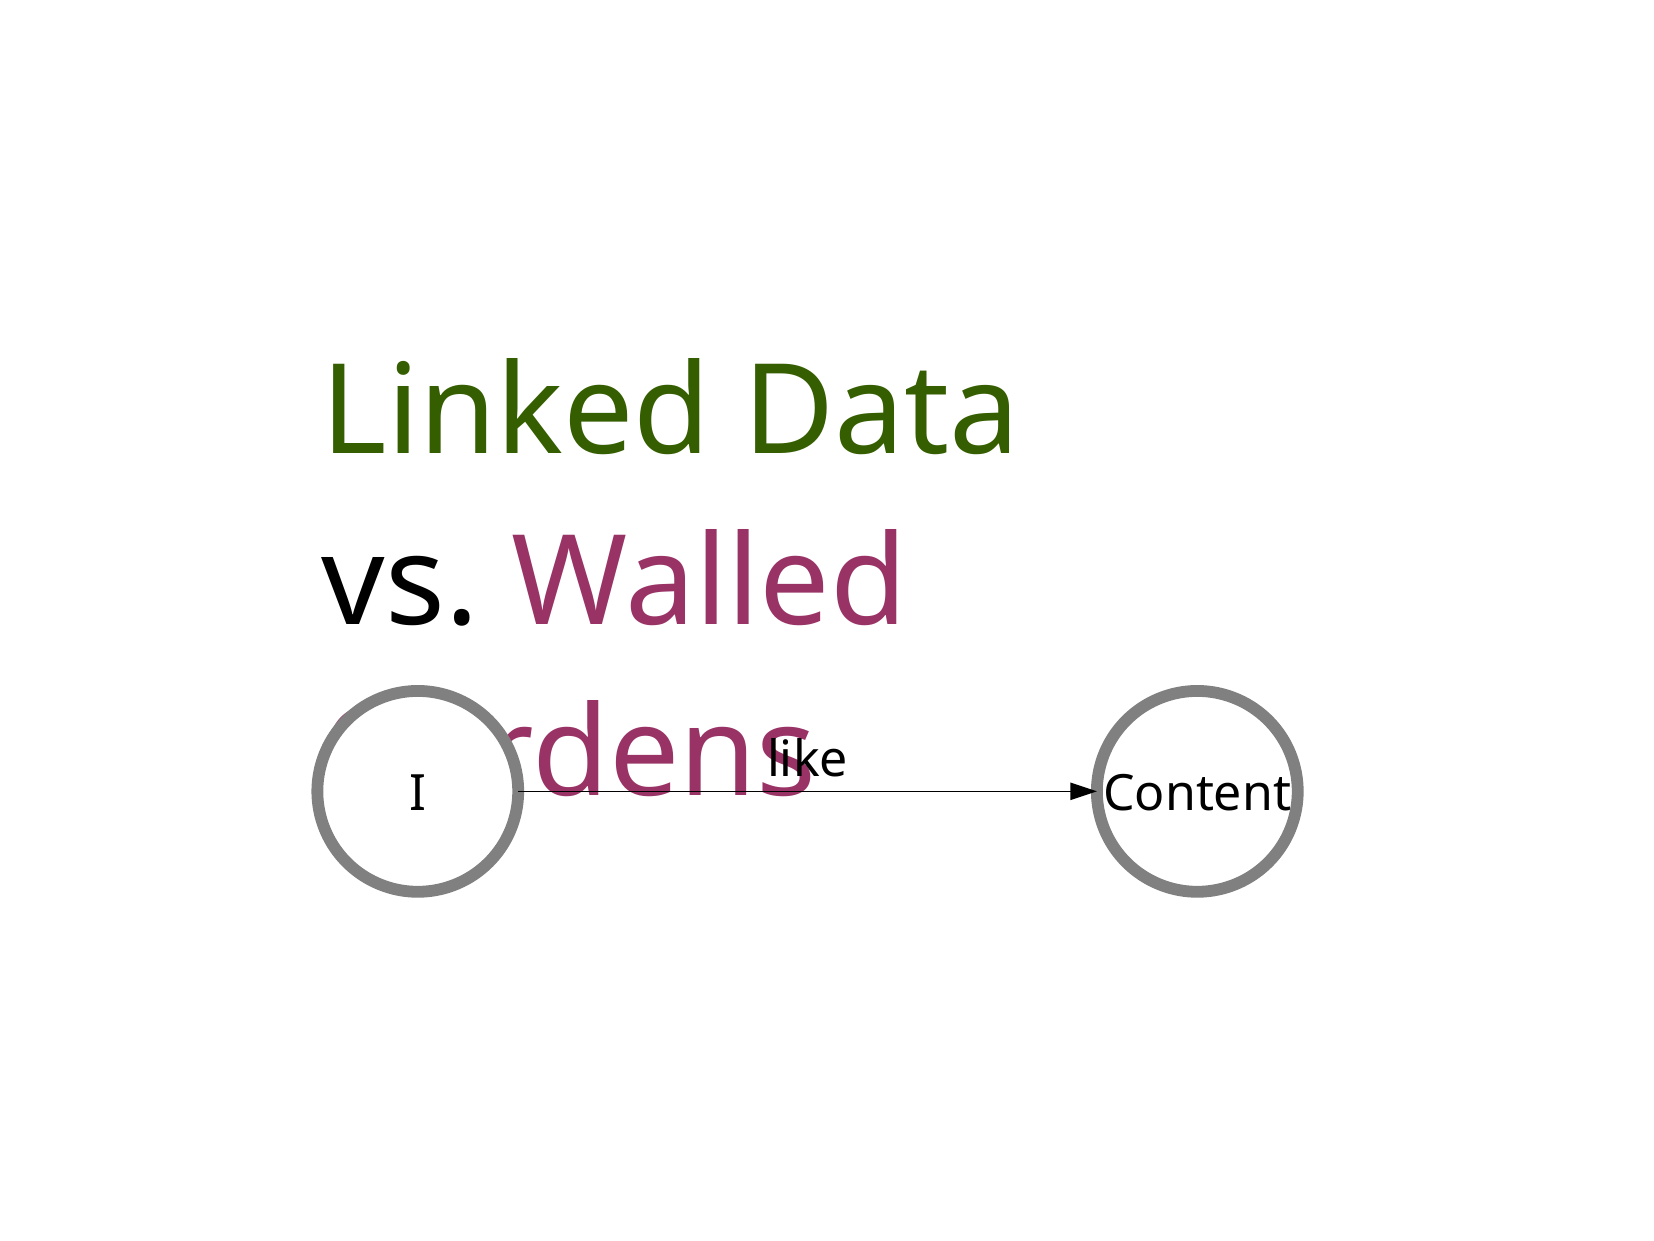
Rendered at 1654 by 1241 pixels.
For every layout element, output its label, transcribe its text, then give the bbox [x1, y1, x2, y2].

text_box I [317, 690, 519, 892]
text_box Linked Data vs. Walled Gardens [307, 142, 1312, 638]
text_box Content [1096, 690, 1298, 892]
